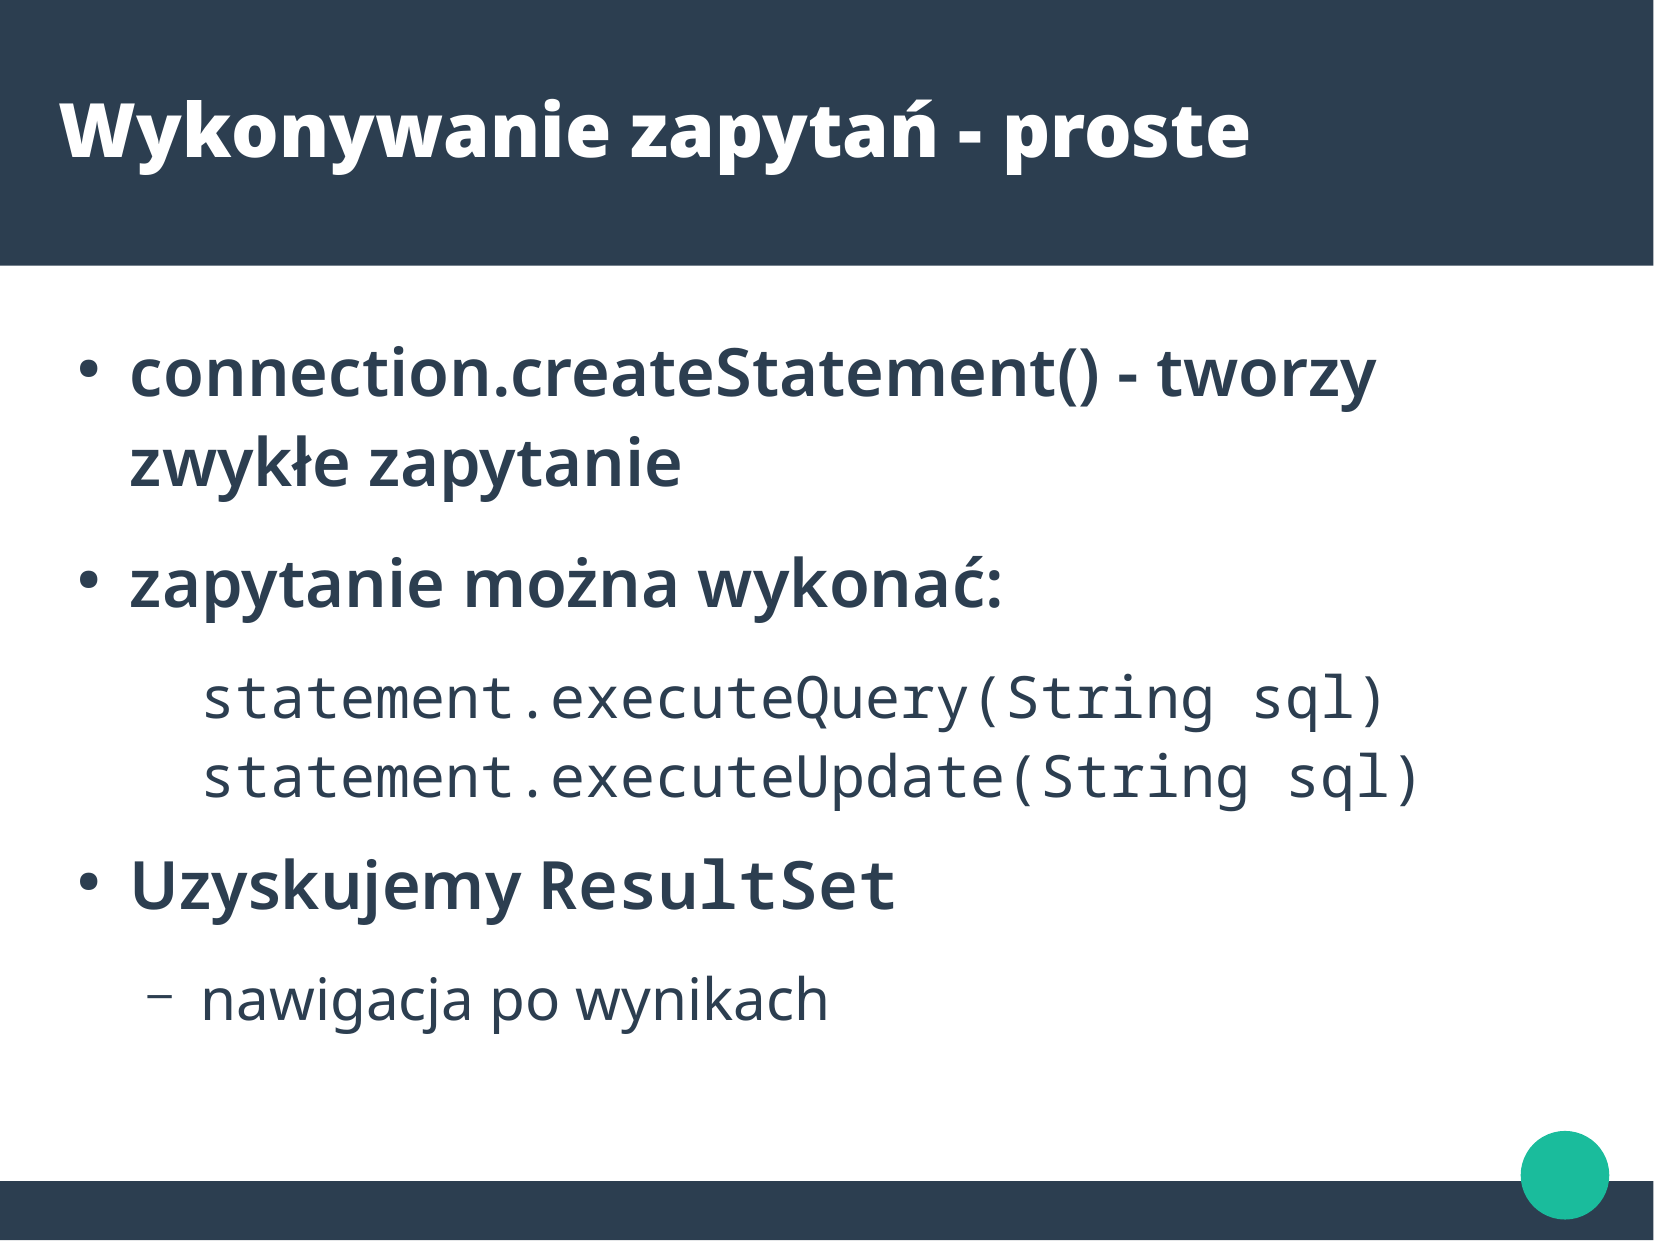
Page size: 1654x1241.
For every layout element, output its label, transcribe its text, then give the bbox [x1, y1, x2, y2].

title Wykonywanie zapytań - proste [59, 49, 1595, 207]
list connection.createStatement() - tworzy zwykłe zapytanie zapytanie można wykonać: statement.executeQuery(String sql) statement.executeUpdate(String sql) Uzyskujemy ResultSet nawigacja po wynikach [59, 324, 1595, 1152]
